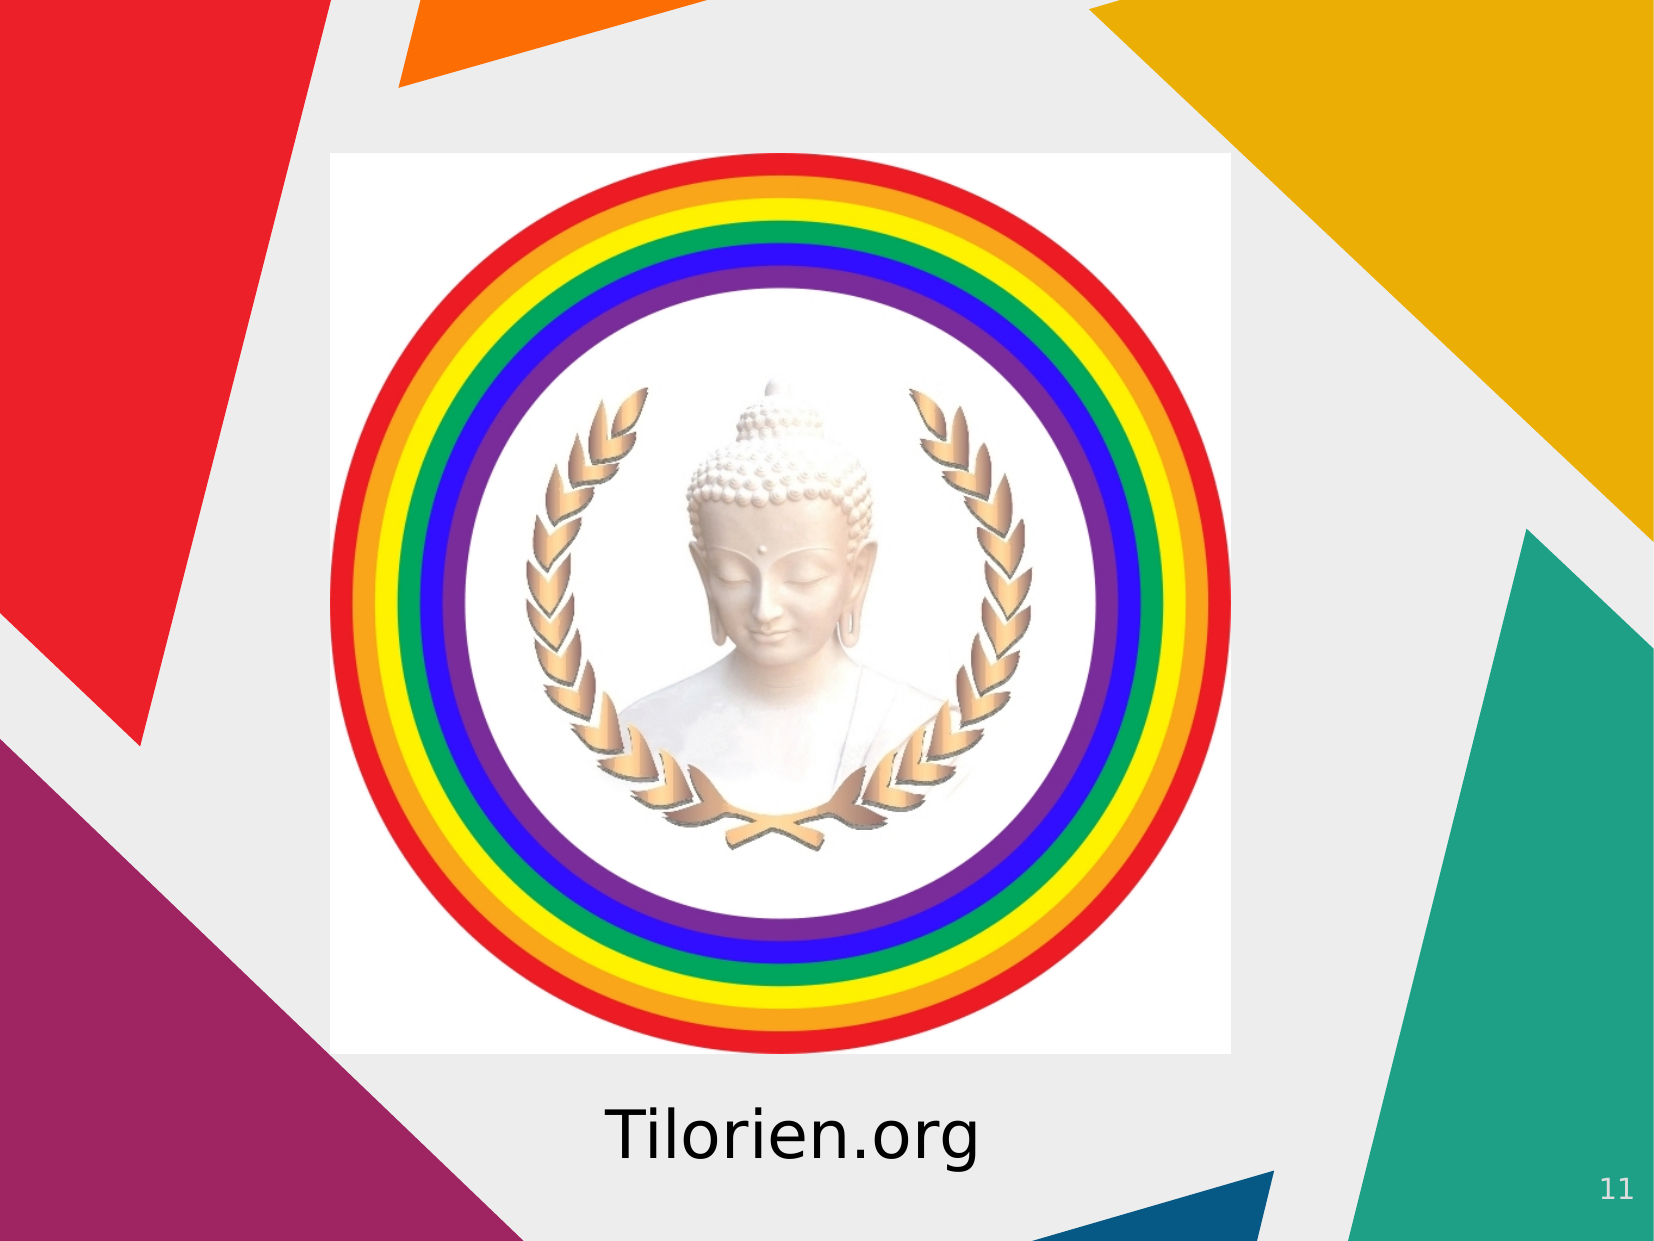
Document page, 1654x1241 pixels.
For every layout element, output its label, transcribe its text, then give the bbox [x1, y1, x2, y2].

picture [330, 153, 1231, 1054]
text_box Tilorien.org [590, 1088, 1016, 1182]
